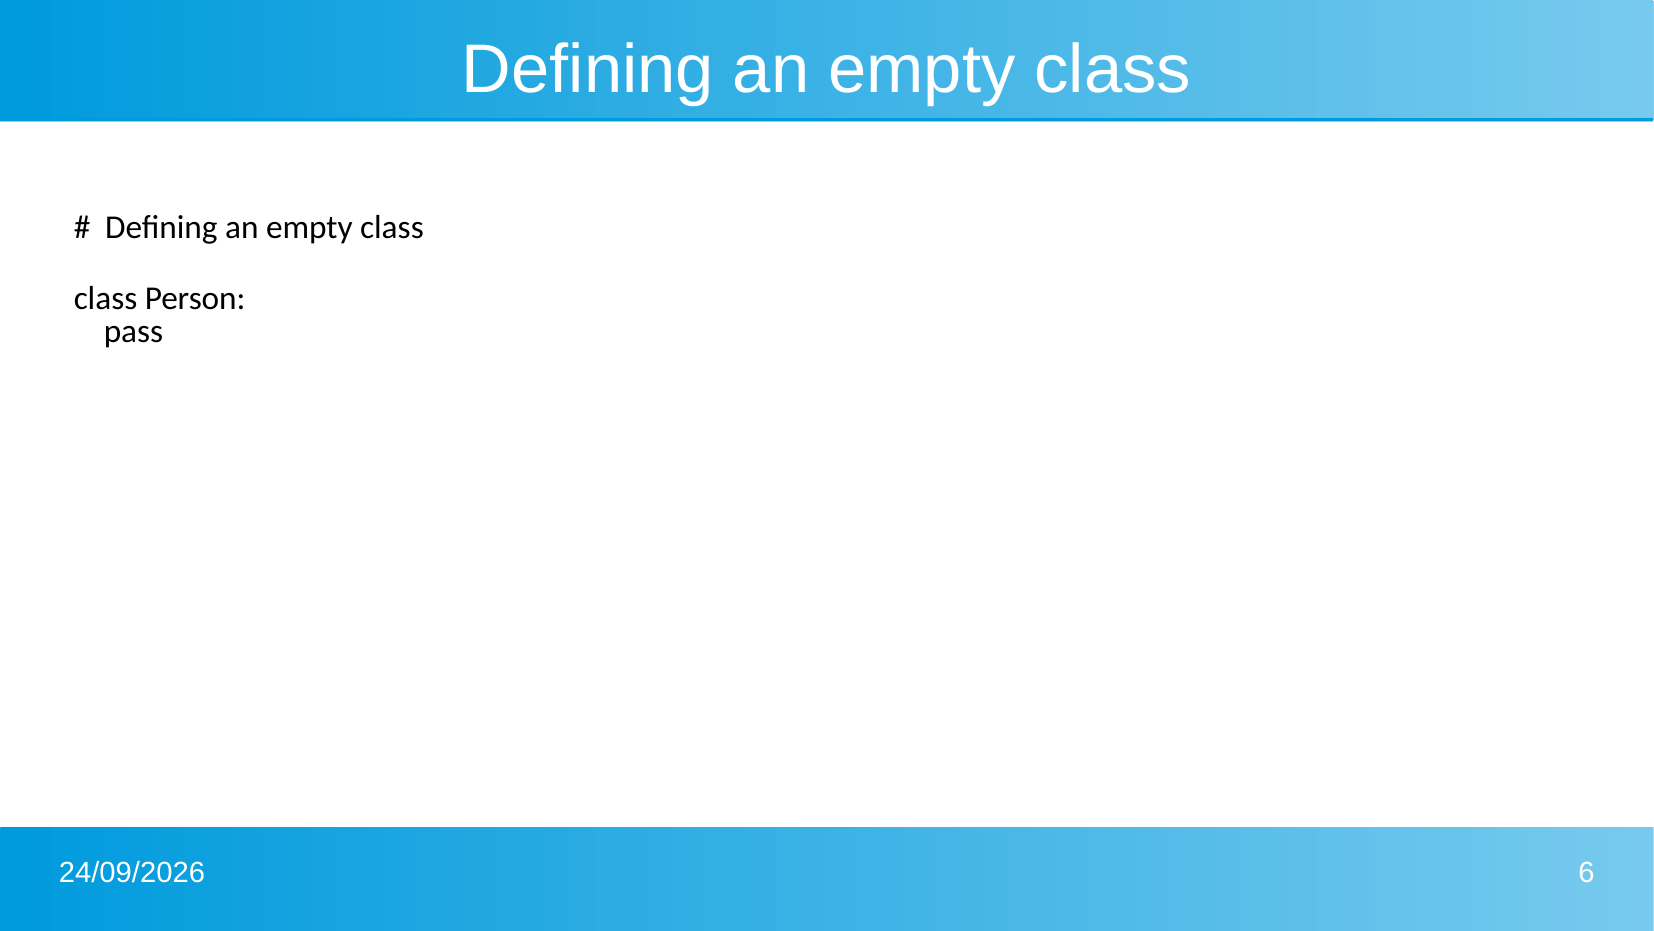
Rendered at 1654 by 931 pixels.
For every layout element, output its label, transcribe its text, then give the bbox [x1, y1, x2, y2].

text_box # Defining an empty class class Person: pass [59, 206, 886, 413]
title Defining an empty class [59, 29, 1595, 108]
